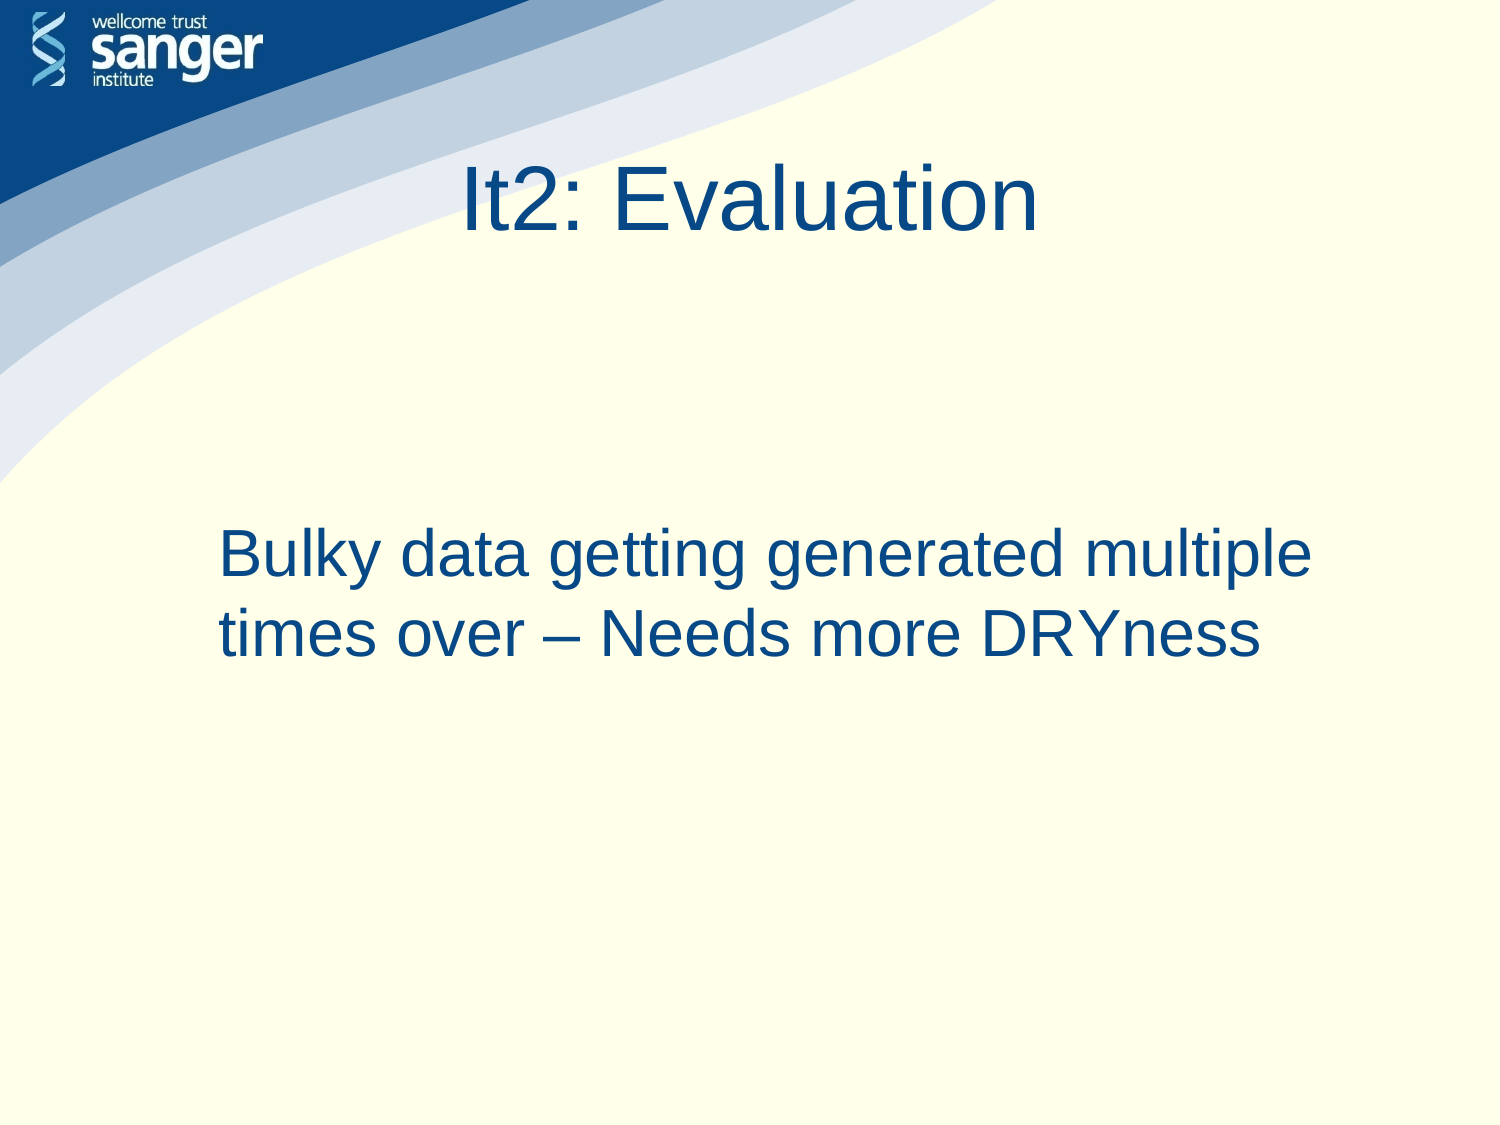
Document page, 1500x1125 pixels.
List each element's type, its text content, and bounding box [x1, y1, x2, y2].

picture [12, 12, 263, 86]
title It2: Evaluation [112, 75, 1388, 312]
list Bulky data getting generated multiple times over – Needs more DRYness [147, 501, 1418, 735]
